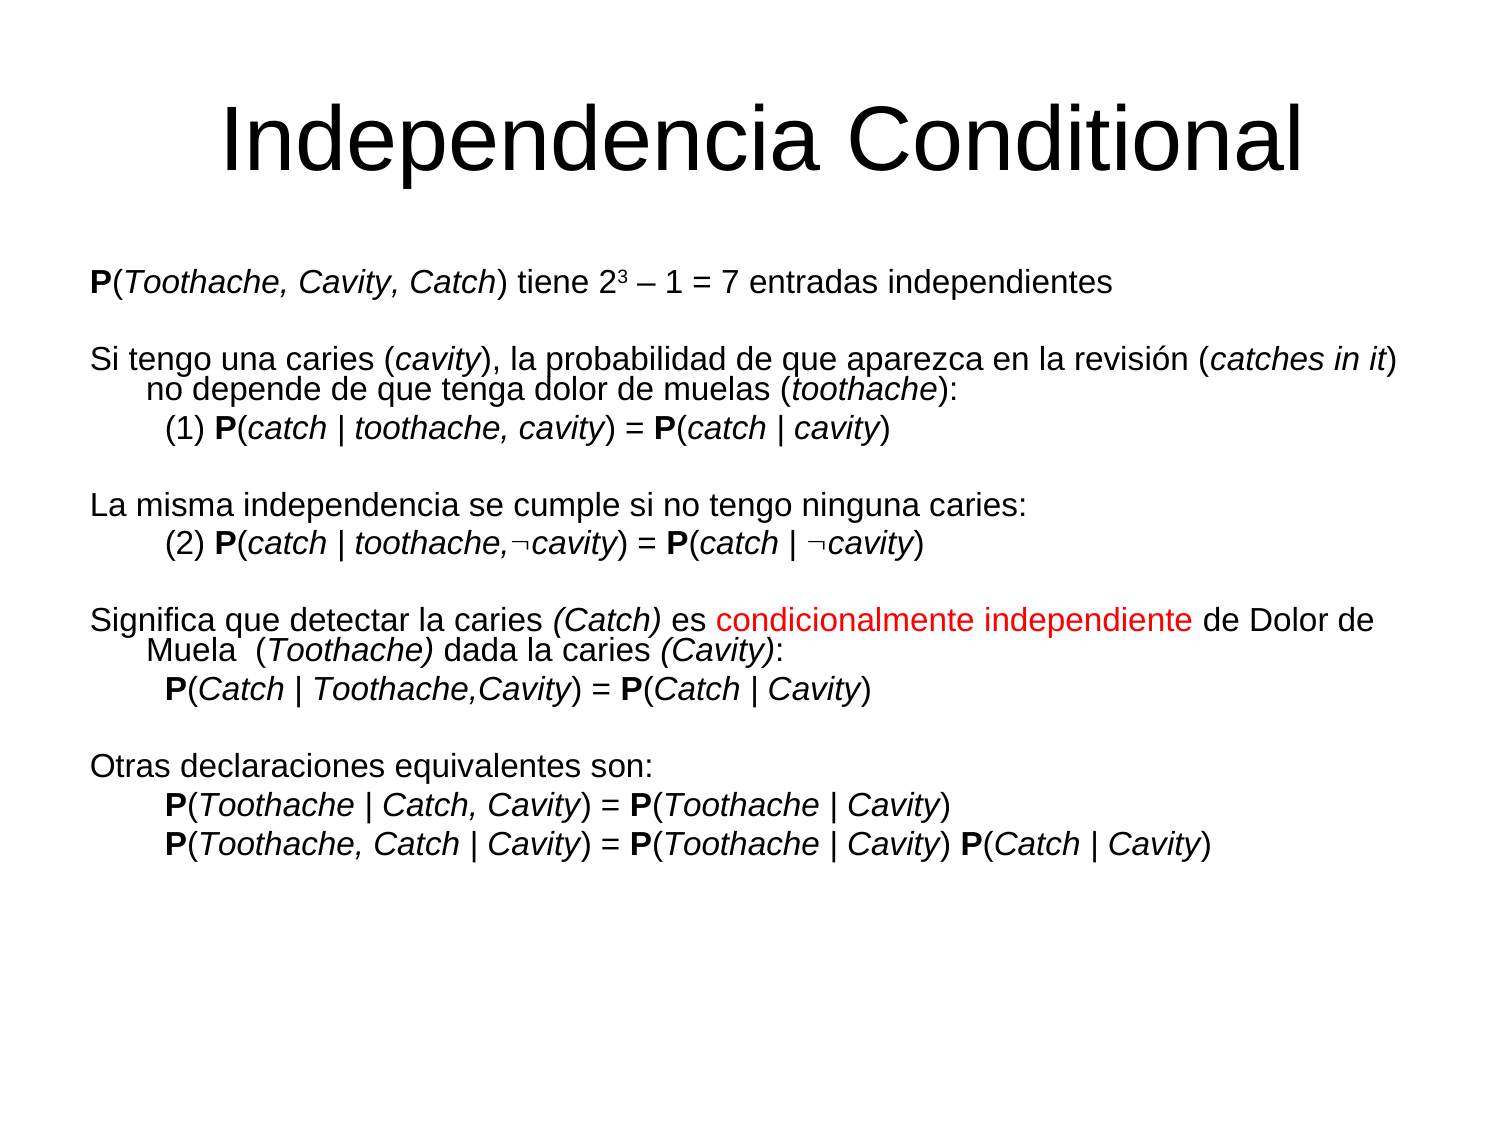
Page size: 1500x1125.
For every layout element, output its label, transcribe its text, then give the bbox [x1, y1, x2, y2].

list P(Toothache, Cavity, Catch) tiene 23 – 1 = 7 entradas independientes Si tengo una caries (cavity), la probabilidad de que aparezca en la revisión (catches in it) no depende de que tenga dolor de muelas (toothache): (1) P(catch | toothache, cavity) = P(catch | cavity) La misma independencia se cumple si no tengo ninguna caries: (2) P(catch | toothache,cavity) = P(catch | cavity) Significa que detectar la caries (Catch) es condicionalmente independiente de Dolor de Muela (Toothache) dada la caries (Cavity): P(Catch | Toothache,Cavity) = P(Catch | Cavity) Otras declaraciones equivalentes son: P(Toothache | Catch, Cavity) = P(Toothache | Cavity) P(Toothache, Catch | Cavity) = P(Toothache | Cavity) P(Catch | Cavity) [75, 262, 1426, 1006]
title Independencia Conditional [75, 45, 1426, 233]
